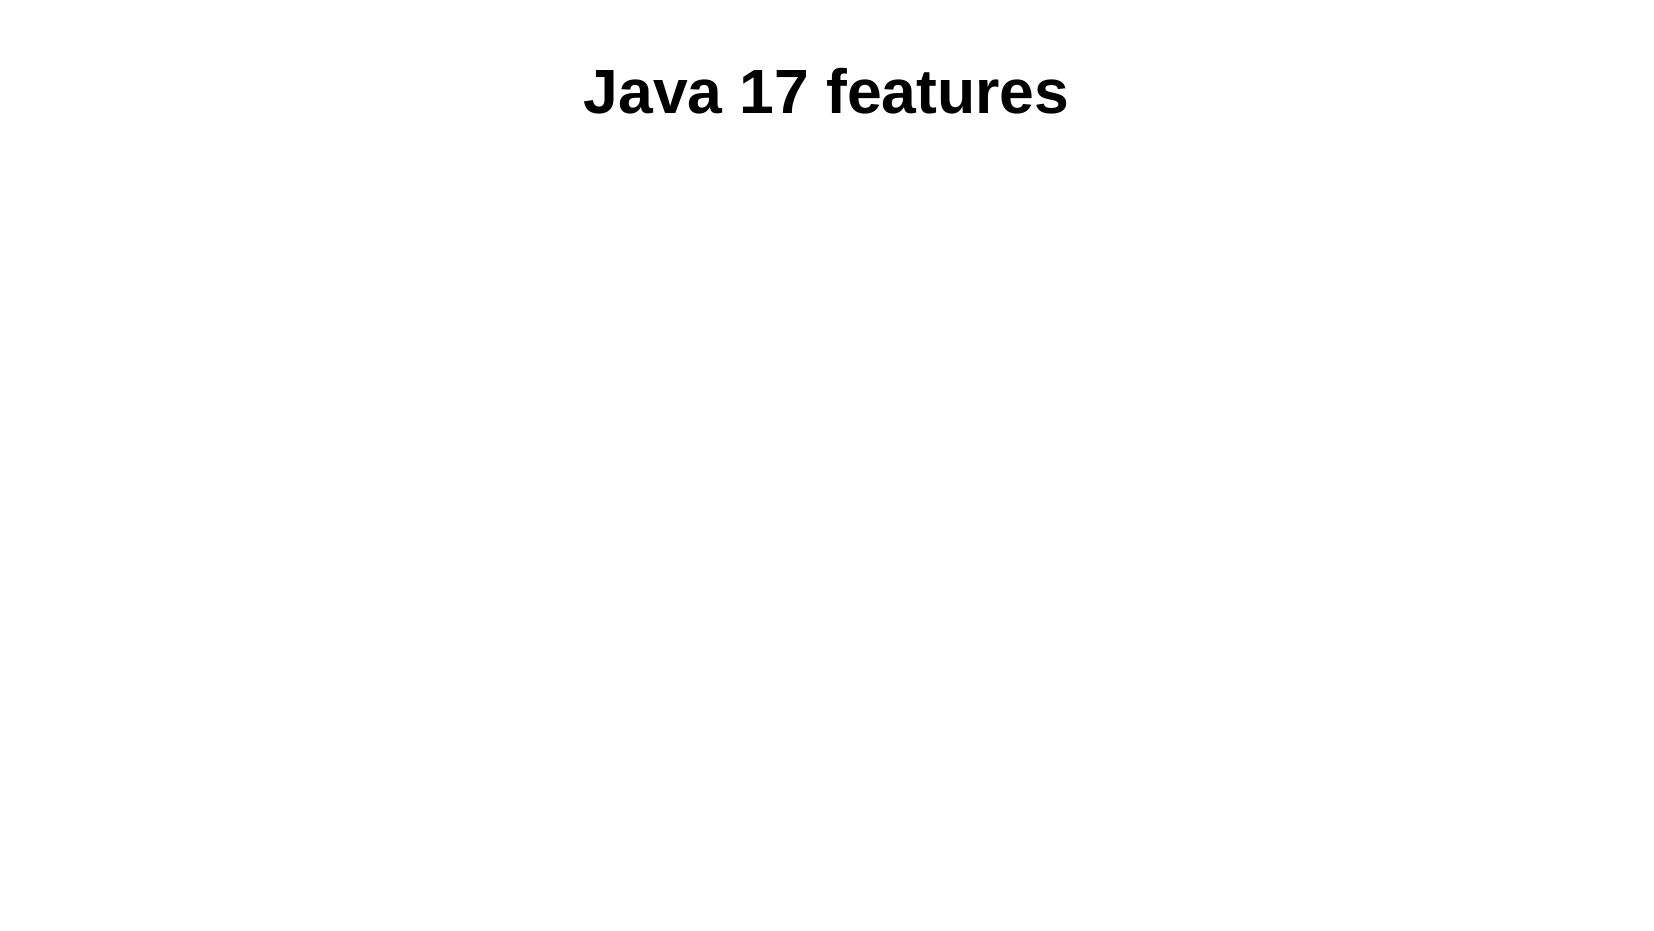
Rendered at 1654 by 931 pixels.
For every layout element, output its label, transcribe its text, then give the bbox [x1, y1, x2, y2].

title Java 17 features [82, 37, 1571, 147]
